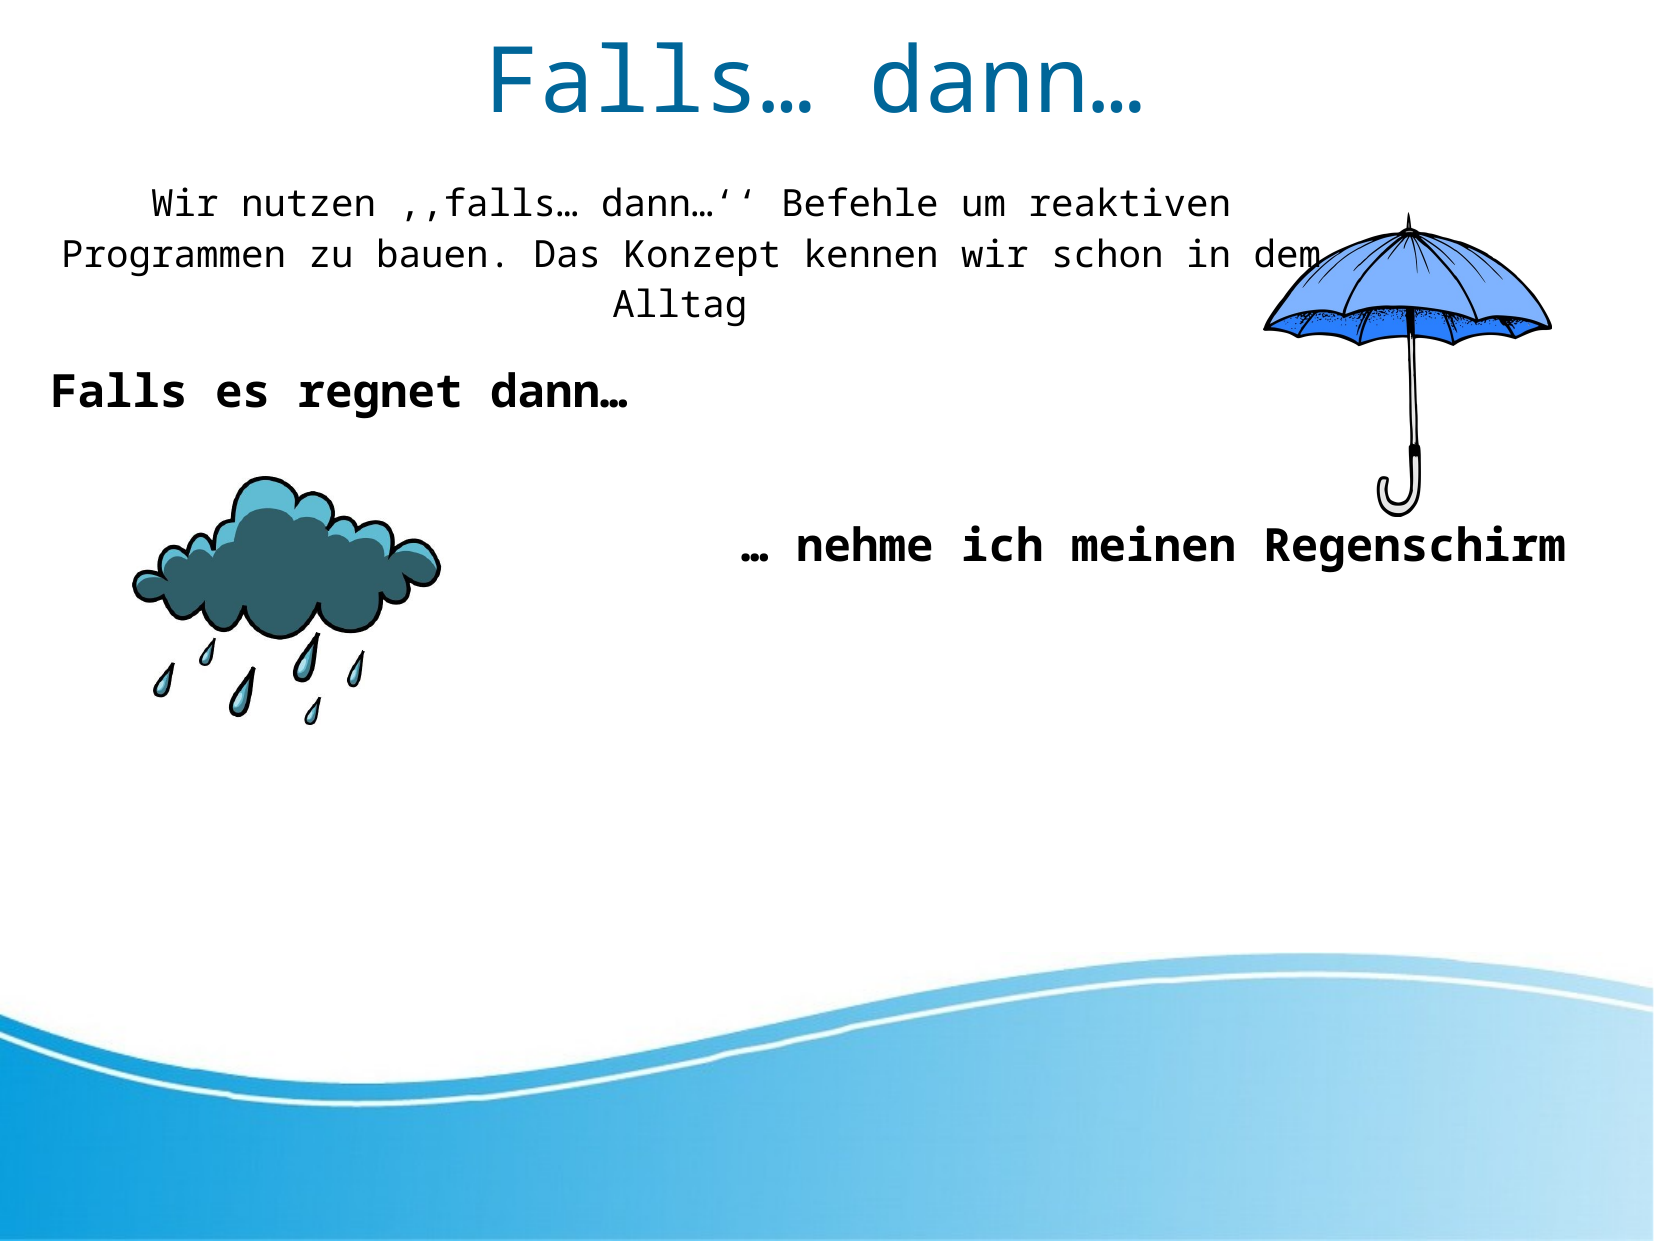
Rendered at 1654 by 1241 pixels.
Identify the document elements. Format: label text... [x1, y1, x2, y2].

picture [0, 952, 1654, 1241]
text_box … nehme ich meinen Regenschirm mit [461, 505, 1654, 681]
picture [110, 469, 461, 733]
text_box Wir nutzen ,,falls… dann…‘‘ Befehle um reaktiven Programmen zu bauen. Das Konzept kennen wir schon in dem Alltag [35, 168, 1347, 284]
picture [1263, 212, 1552, 517]
text_box Falls es regnet dann… [35, 351, 1263, 528]
title Falls… dann… [70, 0, 1559, 154]
